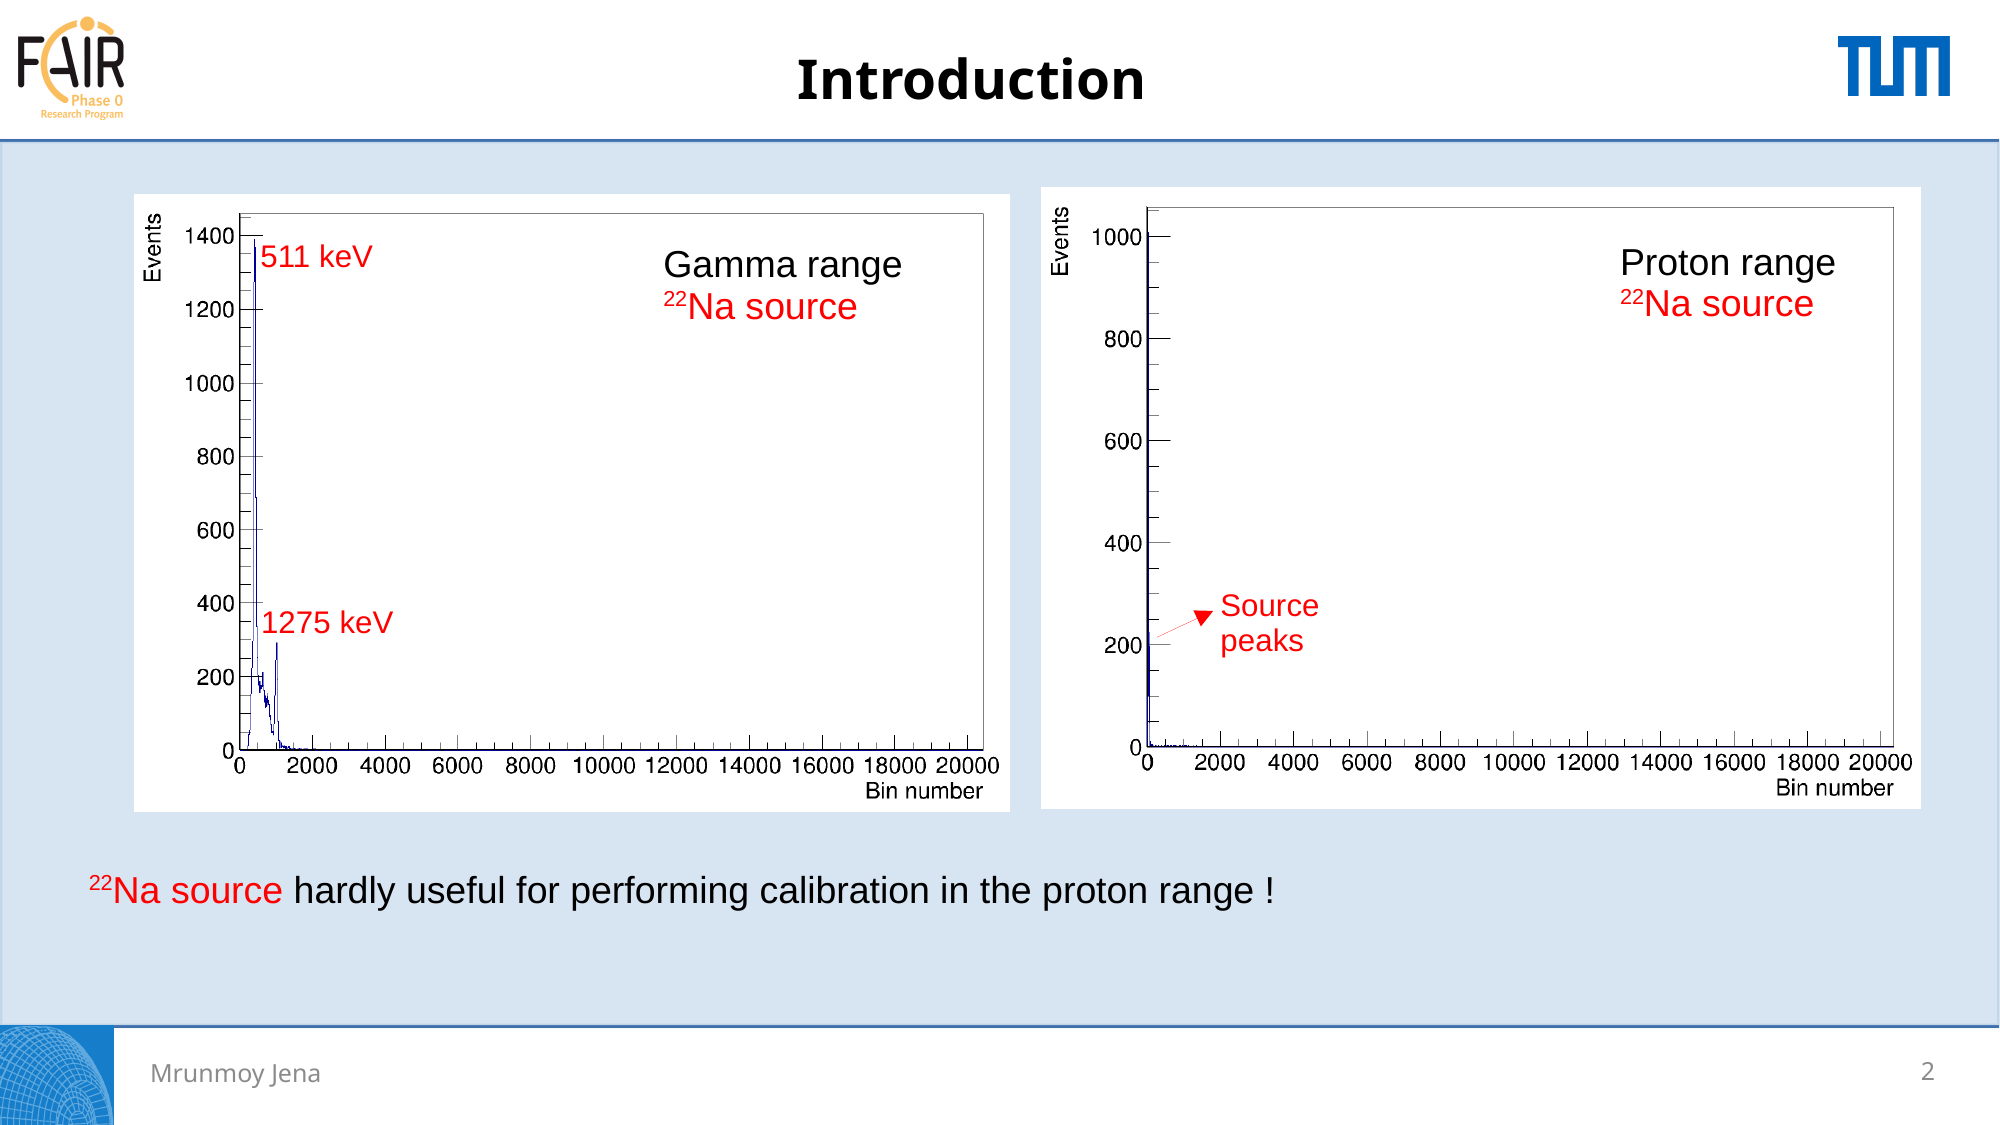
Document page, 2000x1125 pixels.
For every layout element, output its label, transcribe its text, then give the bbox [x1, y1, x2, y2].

text_box Gamma range 22Na source [648, 236, 976, 335]
text_box Source peaks [1205, 581, 1369, 666]
picture [15, 15, 142, 120]
text_box 511 keV [245, 231, 409, 282]
picture [1041, 187, 1921, 809]
picture [1838, 36, 1950, 96]
title Introduction [137, 44, 1808, 120]
text_box Proton range 22Na source [1605, 233, 1933, 333]
text_box 22Na source hardly useful for performing calibration in the proton range ! [74, 861, 1849, 954]
picture [134, 194, 1010, 812]
picture [0, 1025, 114, 1125]
text_box 1275 keV [246, 597, 410, 683]
